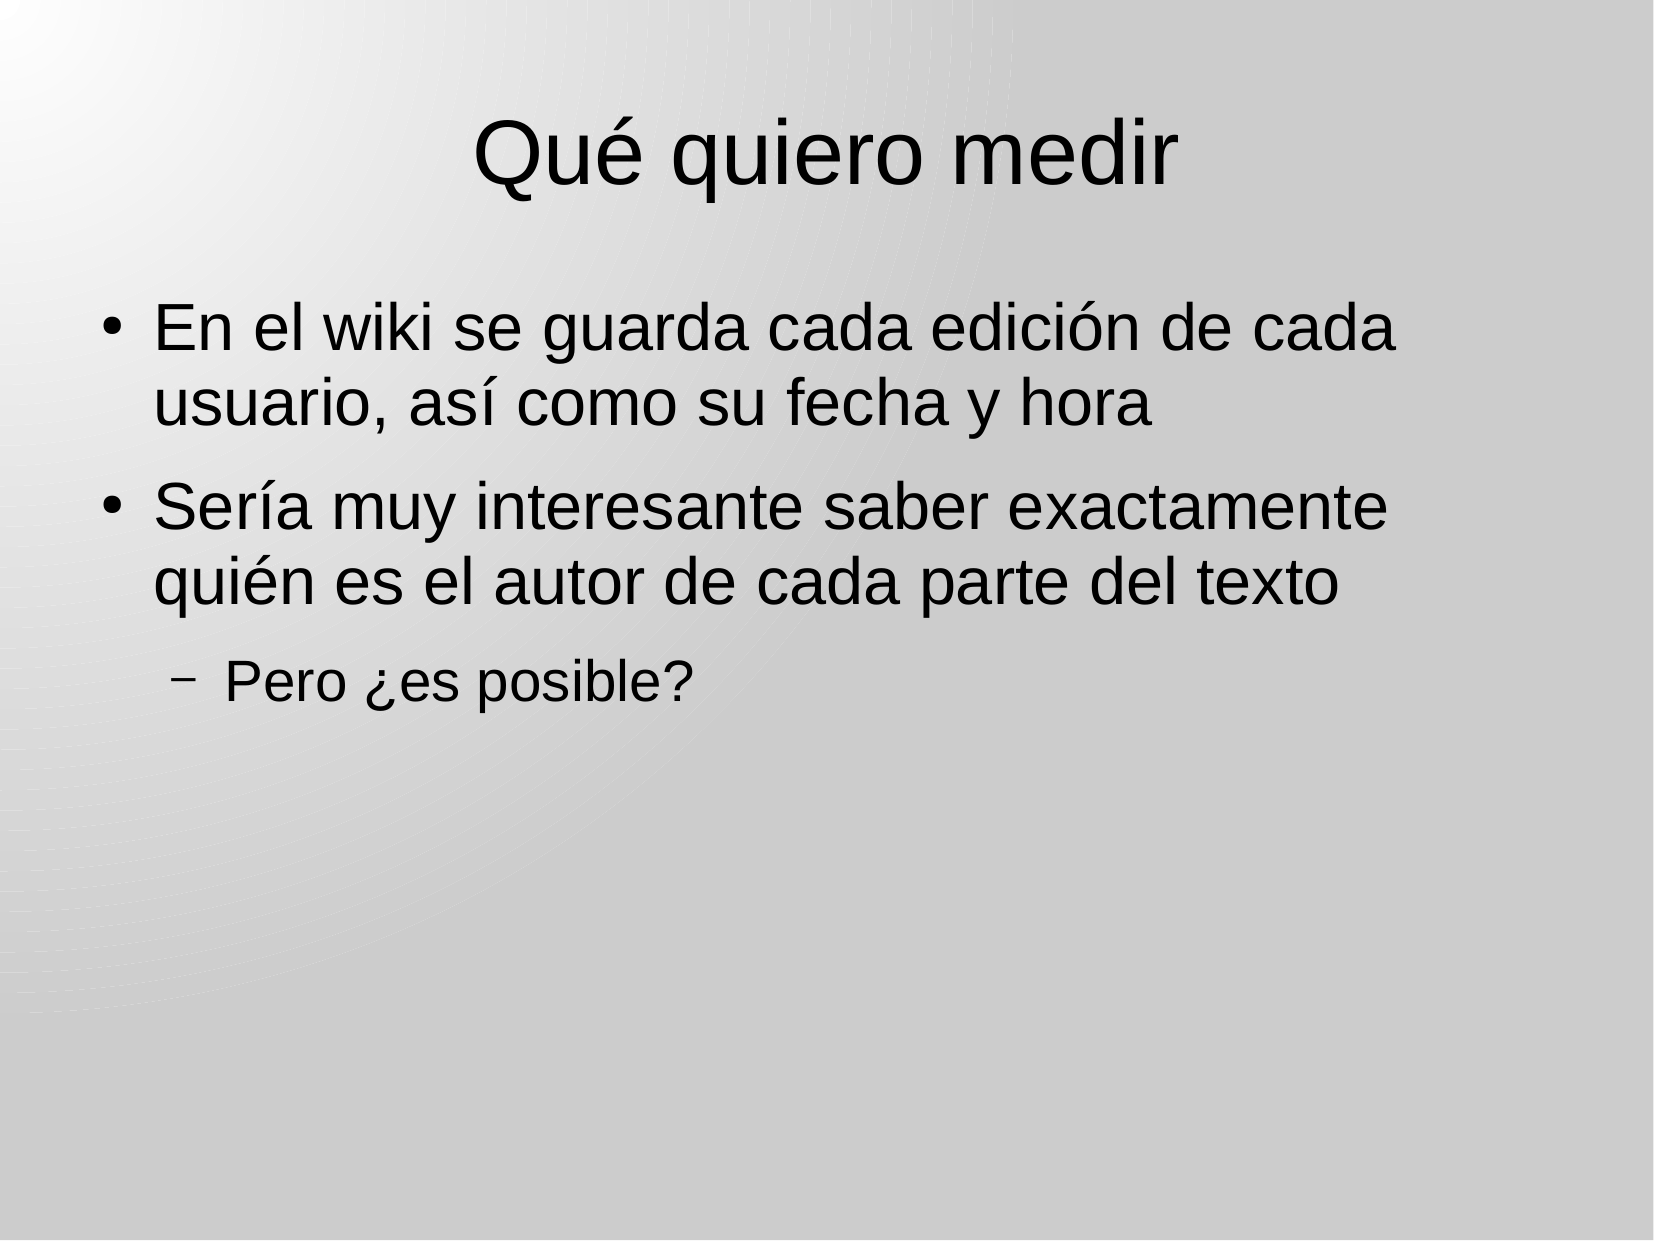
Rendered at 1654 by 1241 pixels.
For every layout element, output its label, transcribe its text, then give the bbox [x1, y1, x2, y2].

list En el wiki se guarda cada edición de cada usuario, así como su fecha y hora Sería muy interesante saber exactamente quién es el autor de cada parte del texto Pero ¿es posible? [82, 290, 1538, 1109]
title Qué quiero medir [82, 49, 1571, 257]
